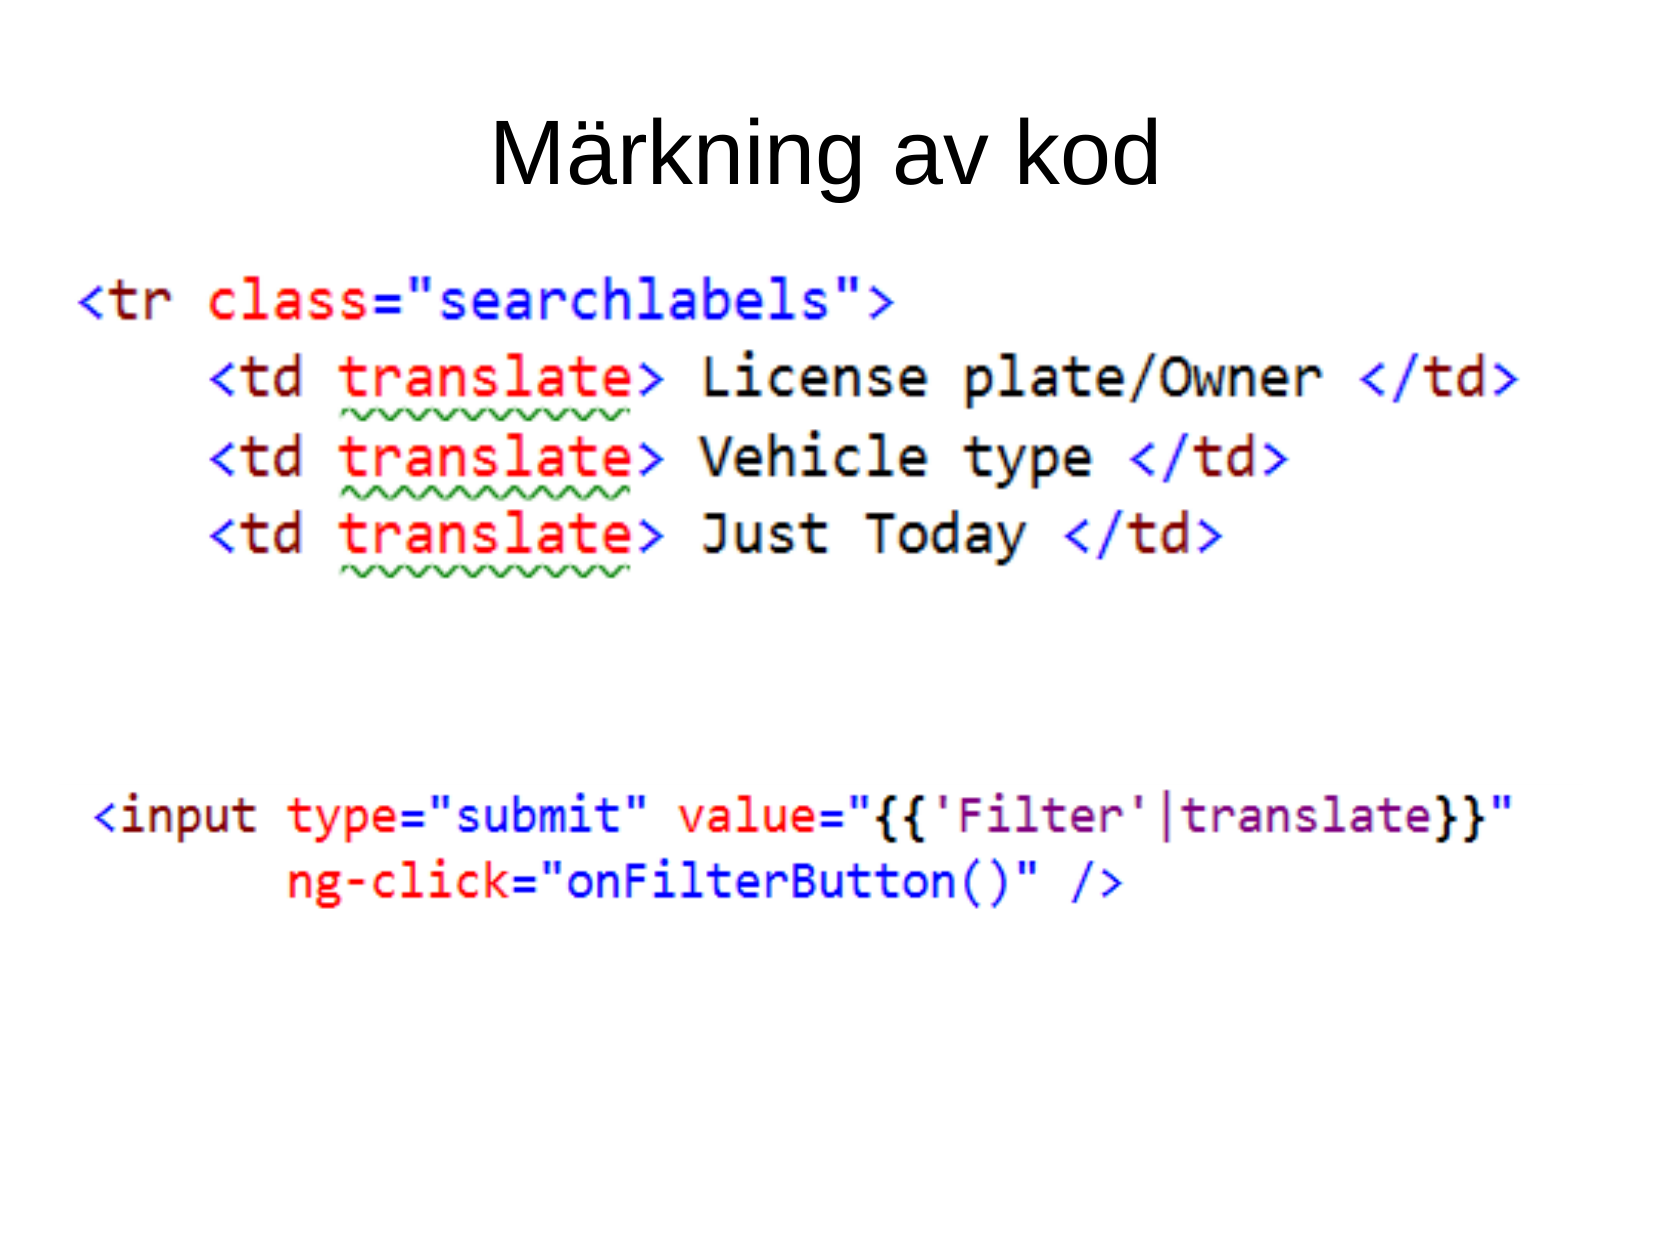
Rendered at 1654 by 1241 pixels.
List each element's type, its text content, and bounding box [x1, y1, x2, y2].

picture [70, 259, 1606, 591]
title Märkning av kod [82, 49, 1571, 257]
picture [59, 783, 1583, 922]
